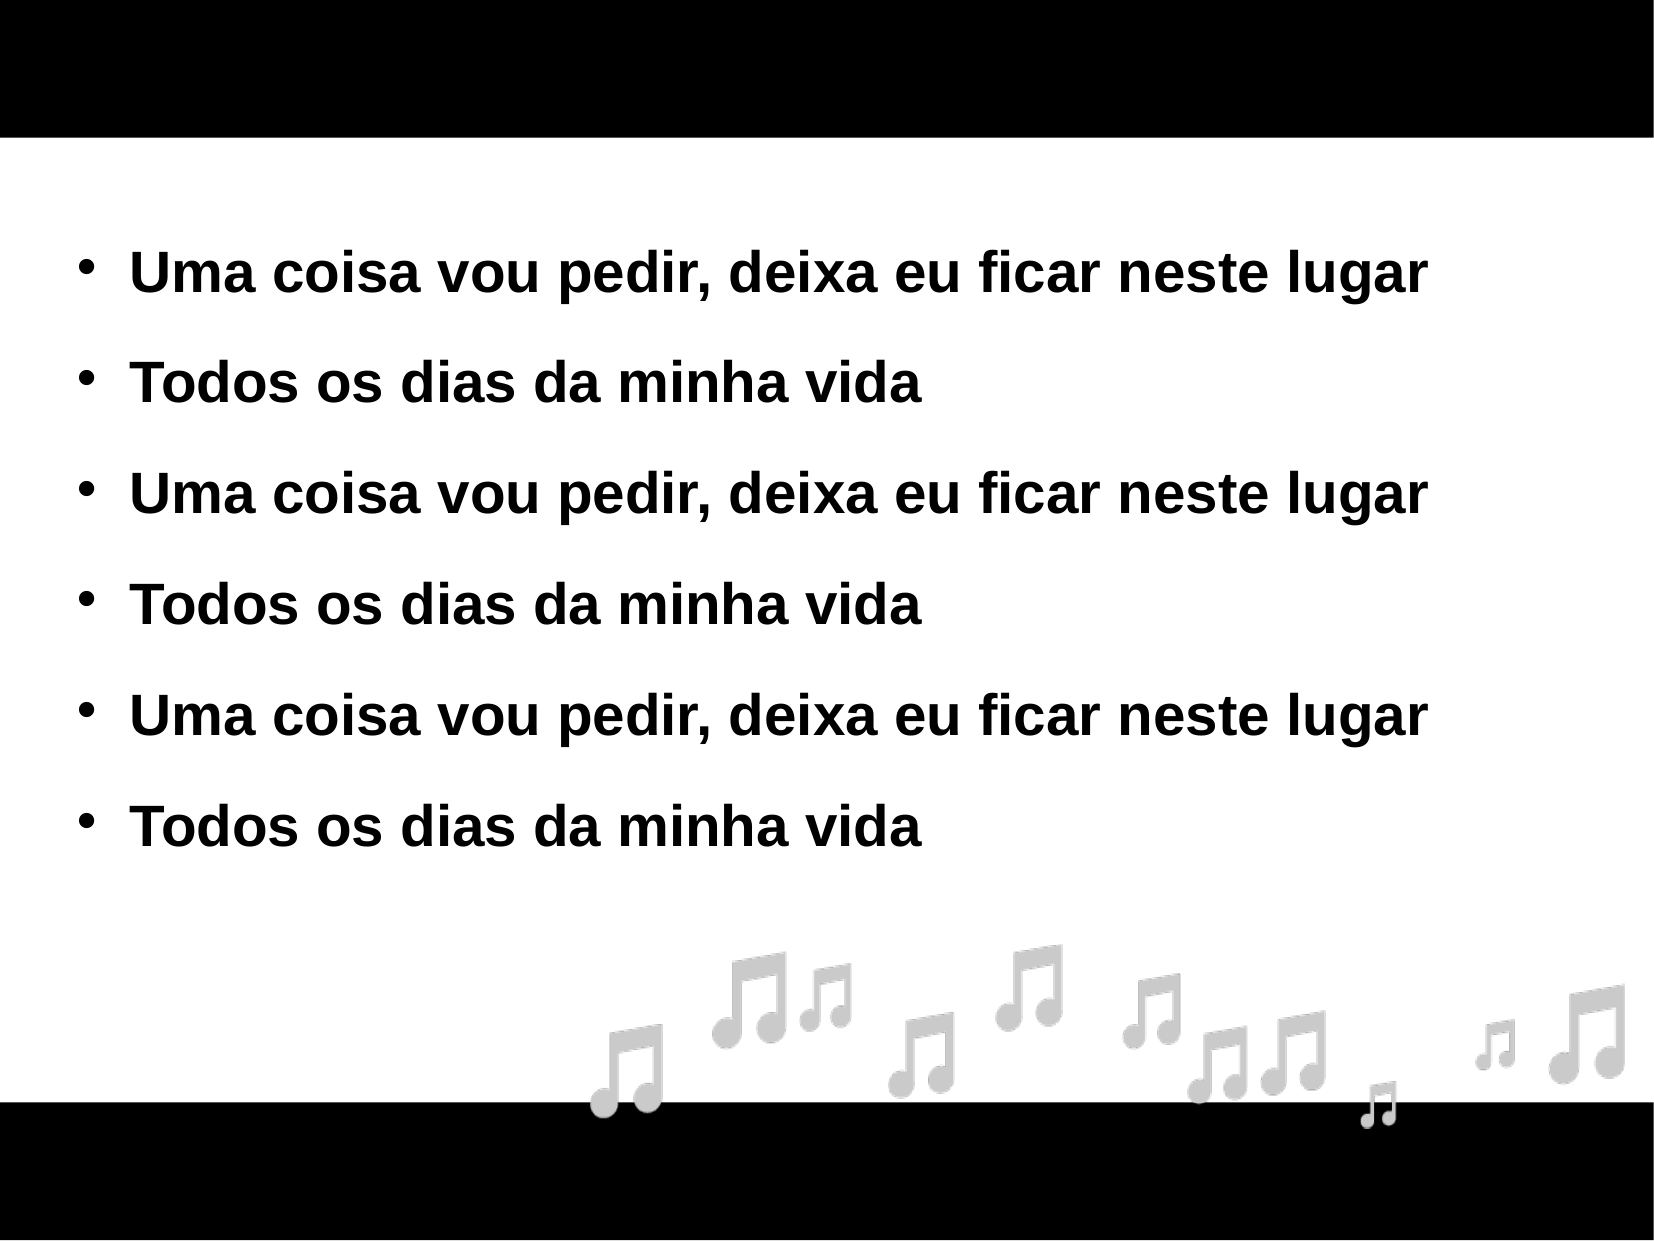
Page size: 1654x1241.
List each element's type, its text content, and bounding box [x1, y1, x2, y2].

list Uma coisa vou pedir, deixa eu ficar neste lugar Todos os dias da minha vida Uma coisa vou pedir, deixa eu ficar neste lugar Todos os dias da minha vida Uma coisa vou pedir, deixa eu ficar neste lugar Todos os dias da minha vida [59, 236, 1595, 1024]
